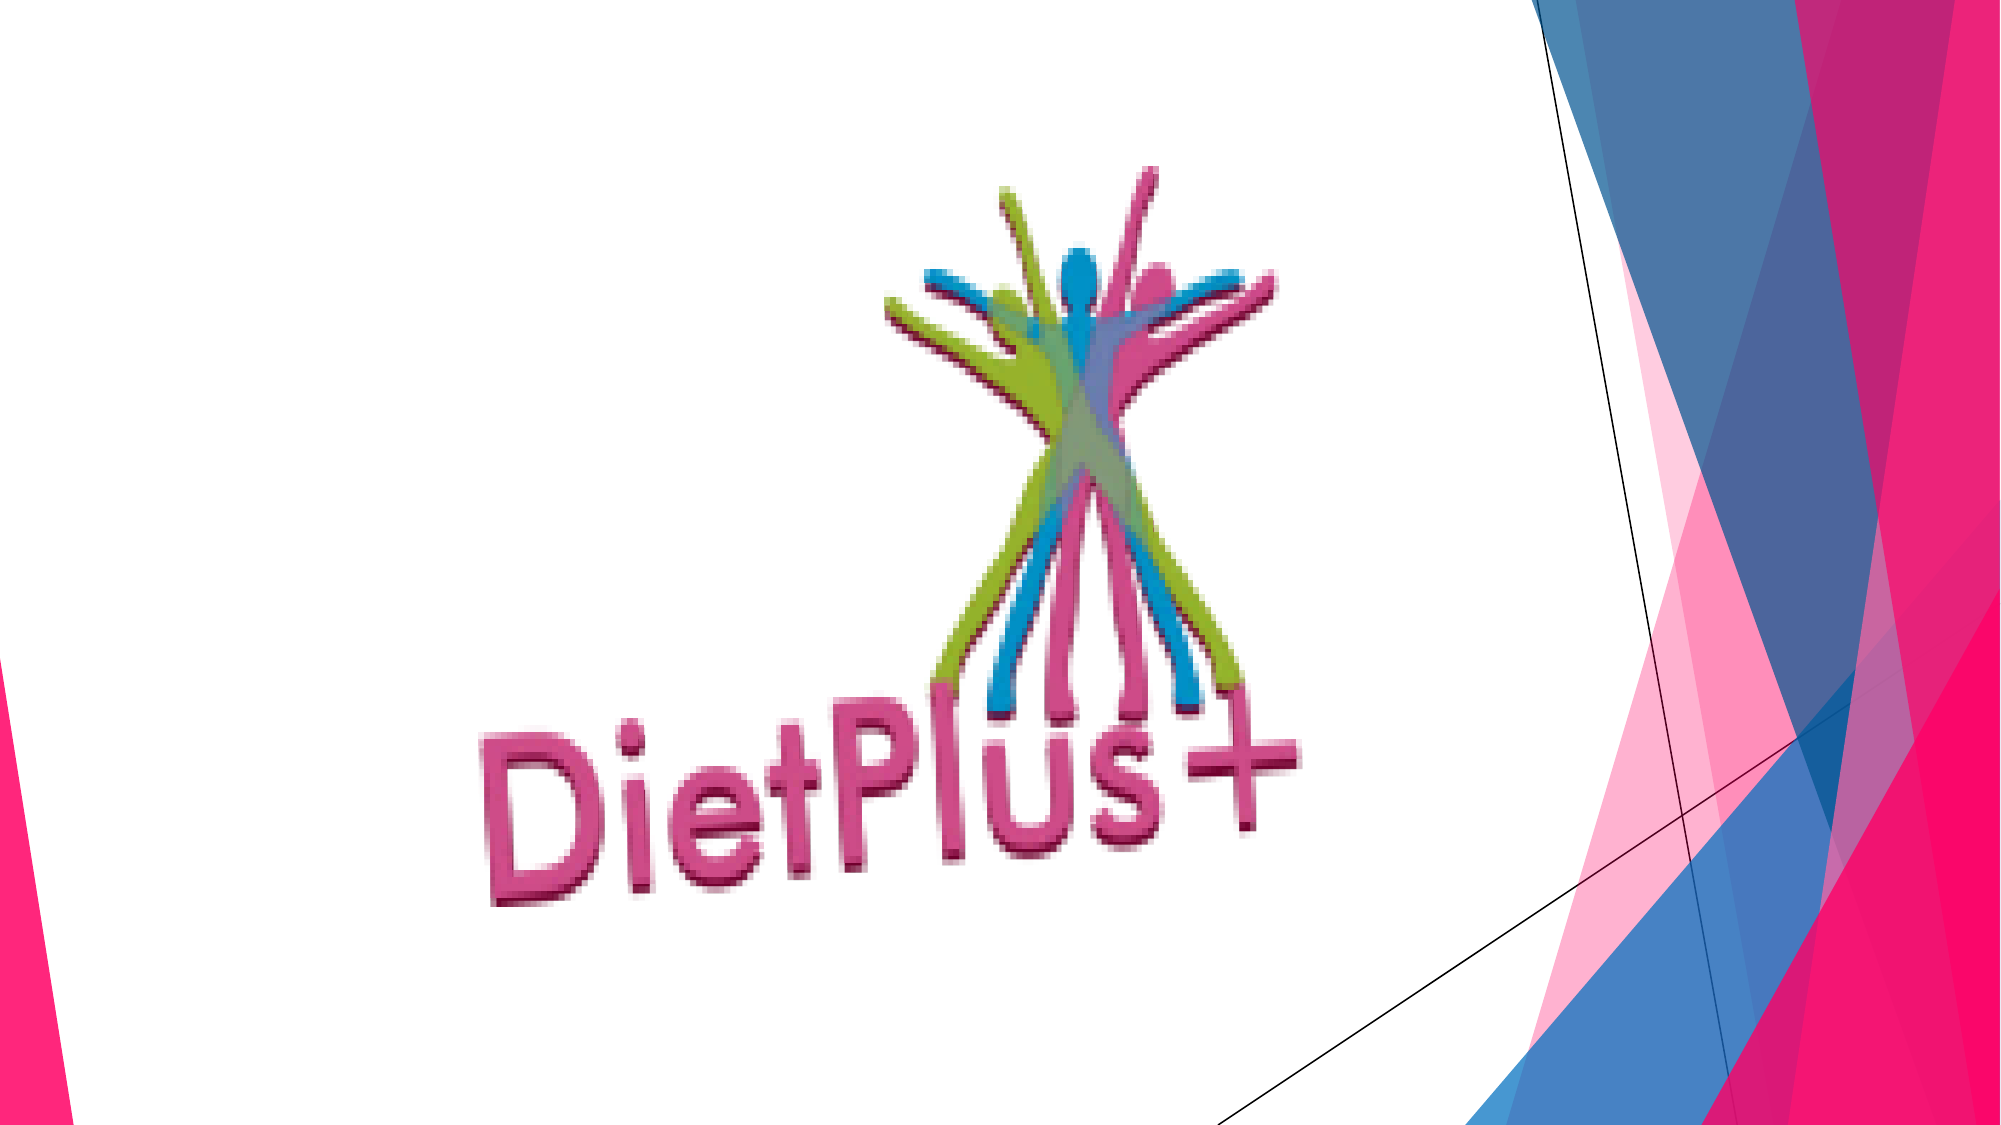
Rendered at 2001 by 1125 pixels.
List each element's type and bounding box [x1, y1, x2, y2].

picture [387, 166, 1400, 898]
